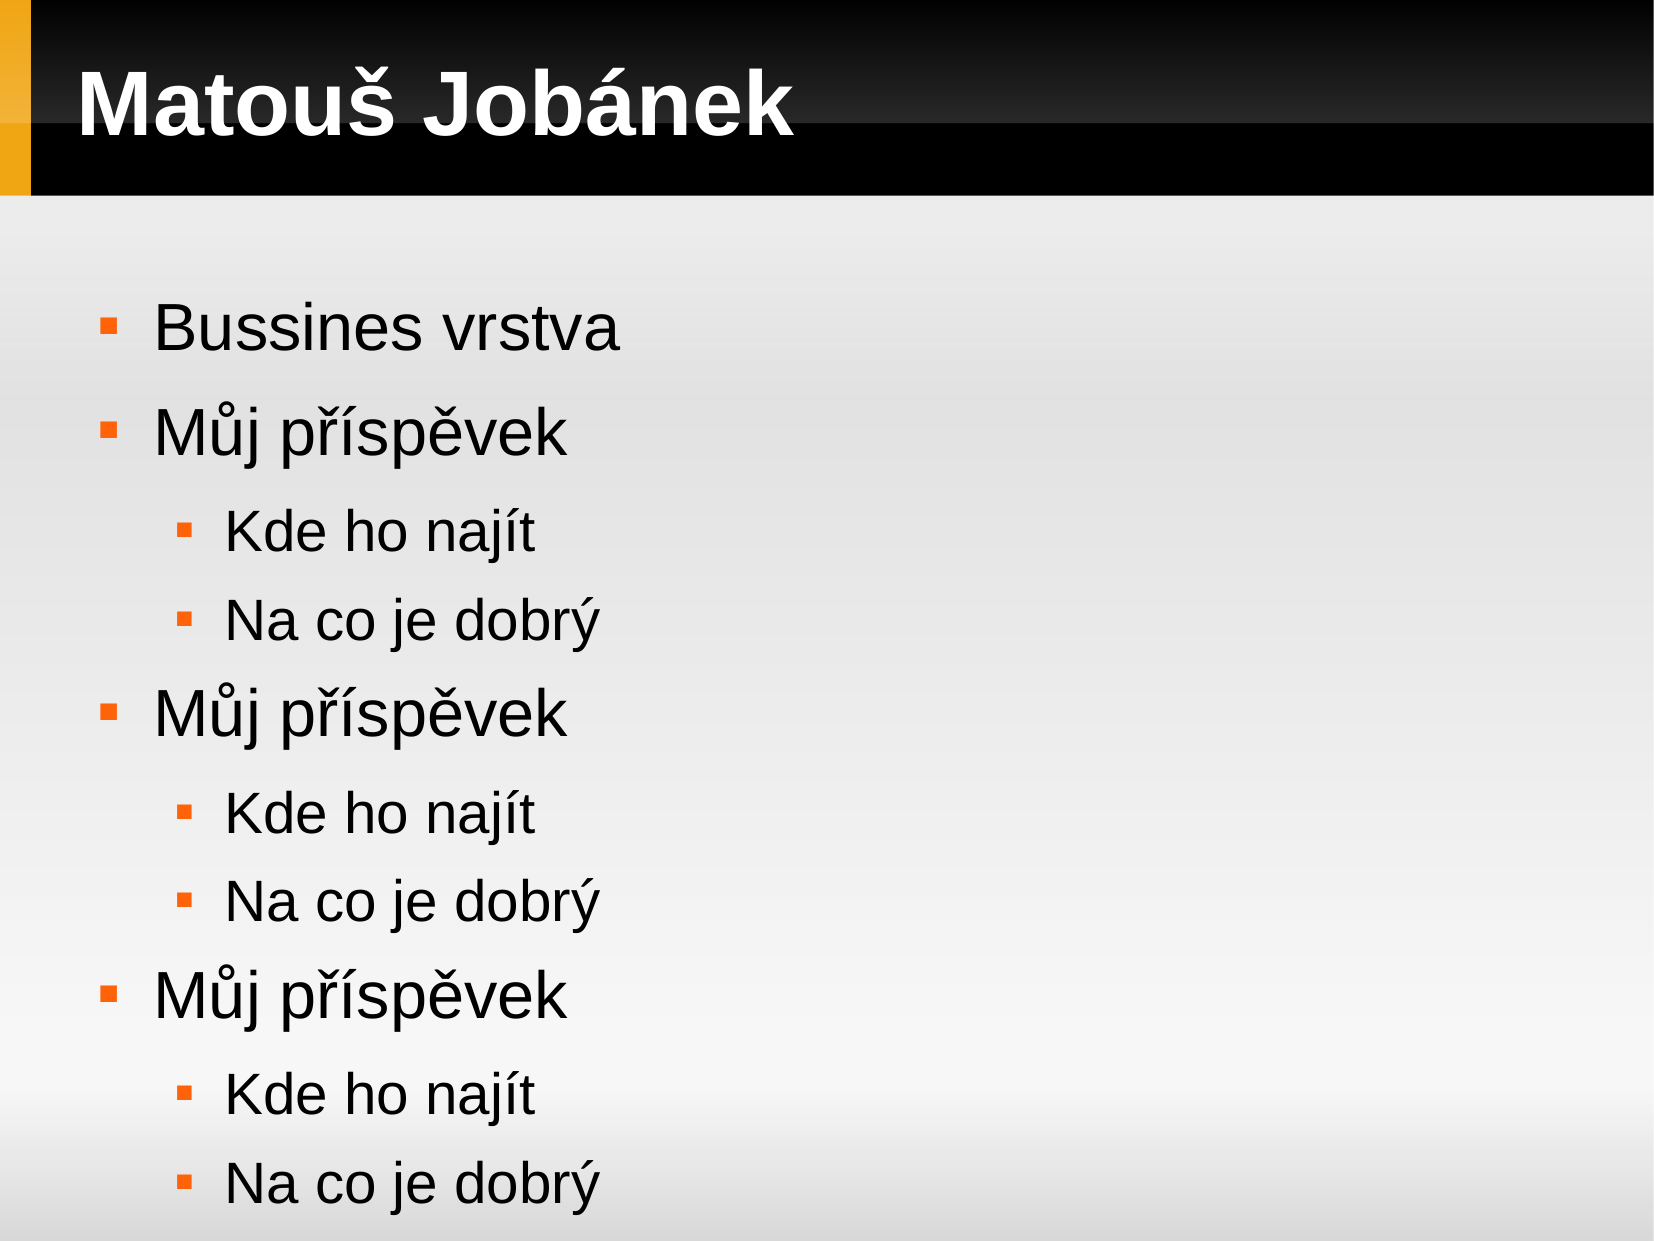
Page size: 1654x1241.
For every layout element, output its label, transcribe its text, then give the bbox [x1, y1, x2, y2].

list Bussines vrstva Můj příspěvek Kde ho najít Na co je dobrý Můj příspěvek Kde ho najít Na co je dobrý Můj příspěvek Kde ho najít Na co je dobrý [82, 290, 1571, 1215]
picture [0, 0, 1654, 1241]
title Matouš Jobánek [76, 0, 1565, 208]
